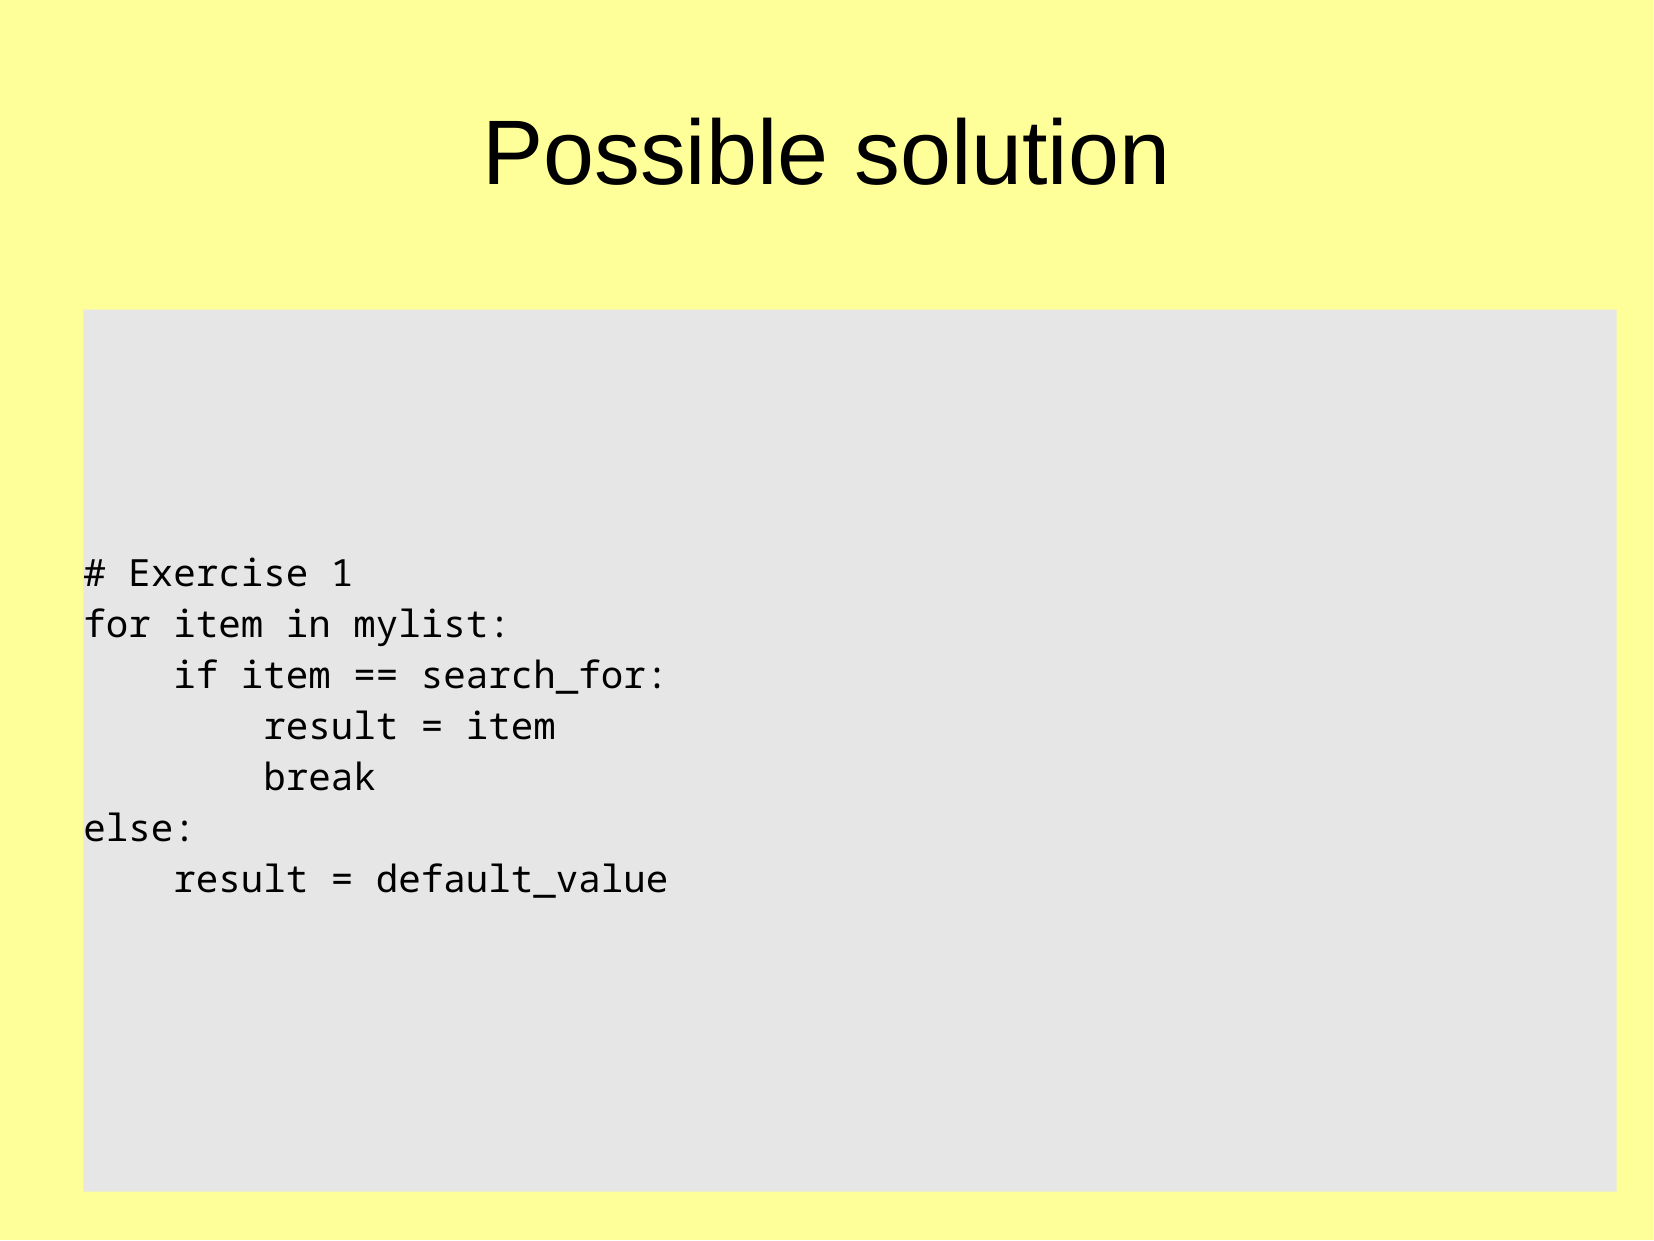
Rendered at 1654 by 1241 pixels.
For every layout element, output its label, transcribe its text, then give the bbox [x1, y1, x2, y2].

title Possible solution [82, 49, 1571, 257]
text_box # Exercise 1 for item in mylist: if item == search_for: result = item break else: result = default_value [83, 309, 1617, 1192]
